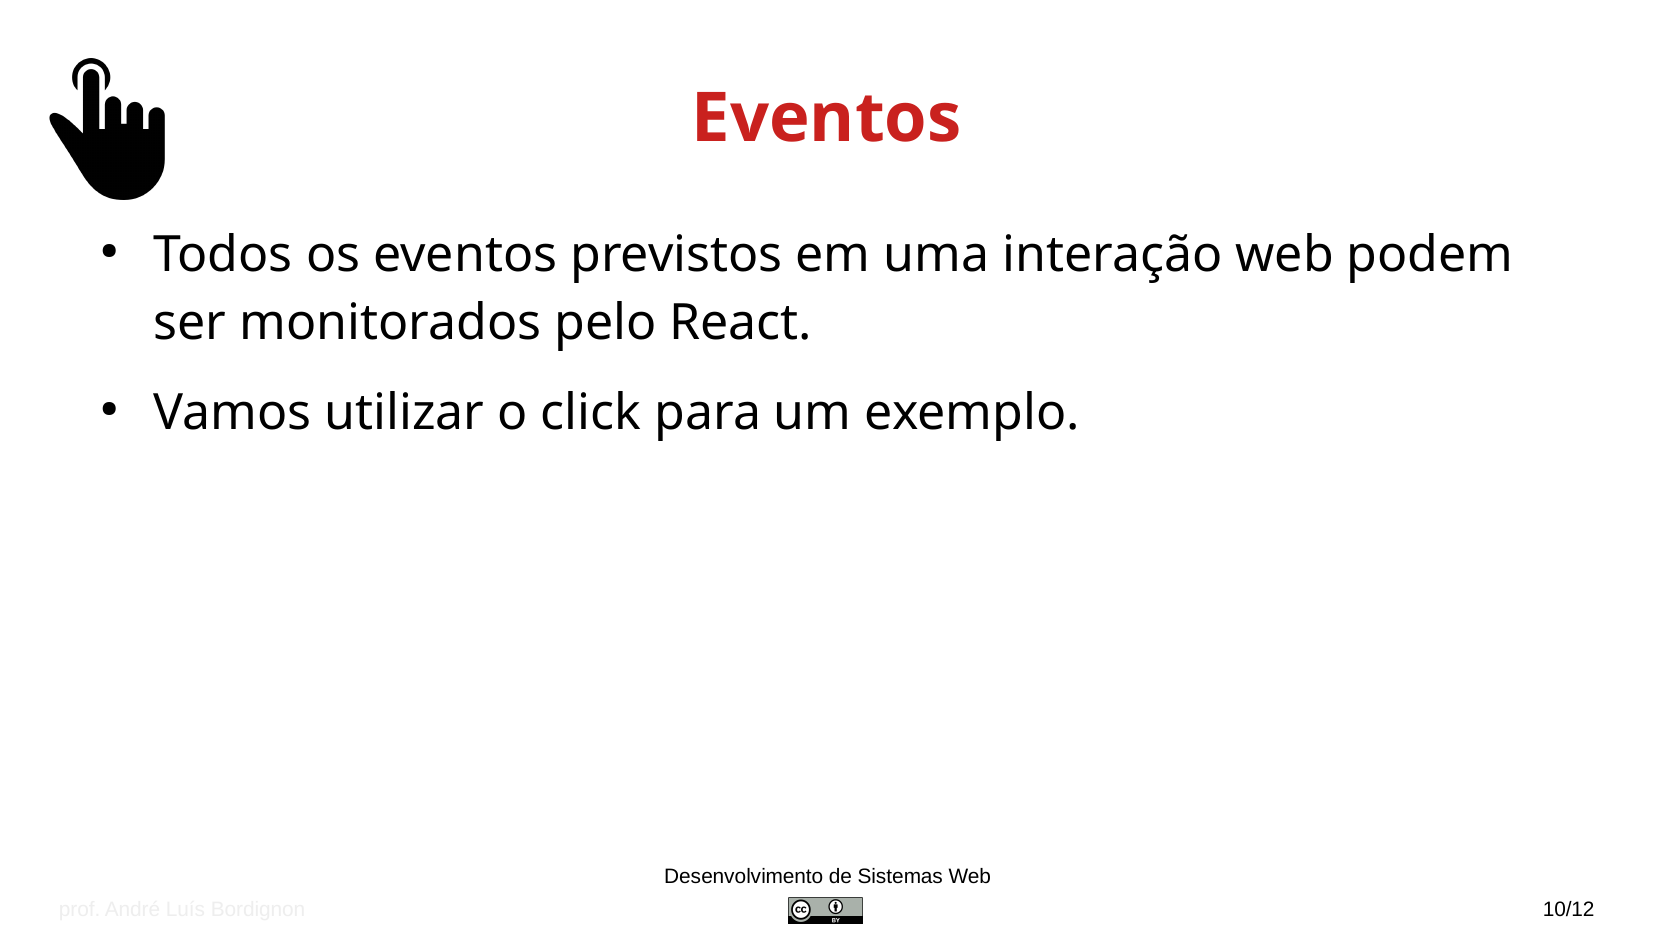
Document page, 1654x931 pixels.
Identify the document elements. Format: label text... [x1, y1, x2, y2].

title Eventos [82, 37, 1571, 193]
list Todos os eventos previstos em uma interação web podem ser monitorados pelo React. Vamos utilizar o click para um exemplo. [82, 217, 1571, 827]
picture [788, 897, 863, 924]
picture [36, 58, 178, 200]
